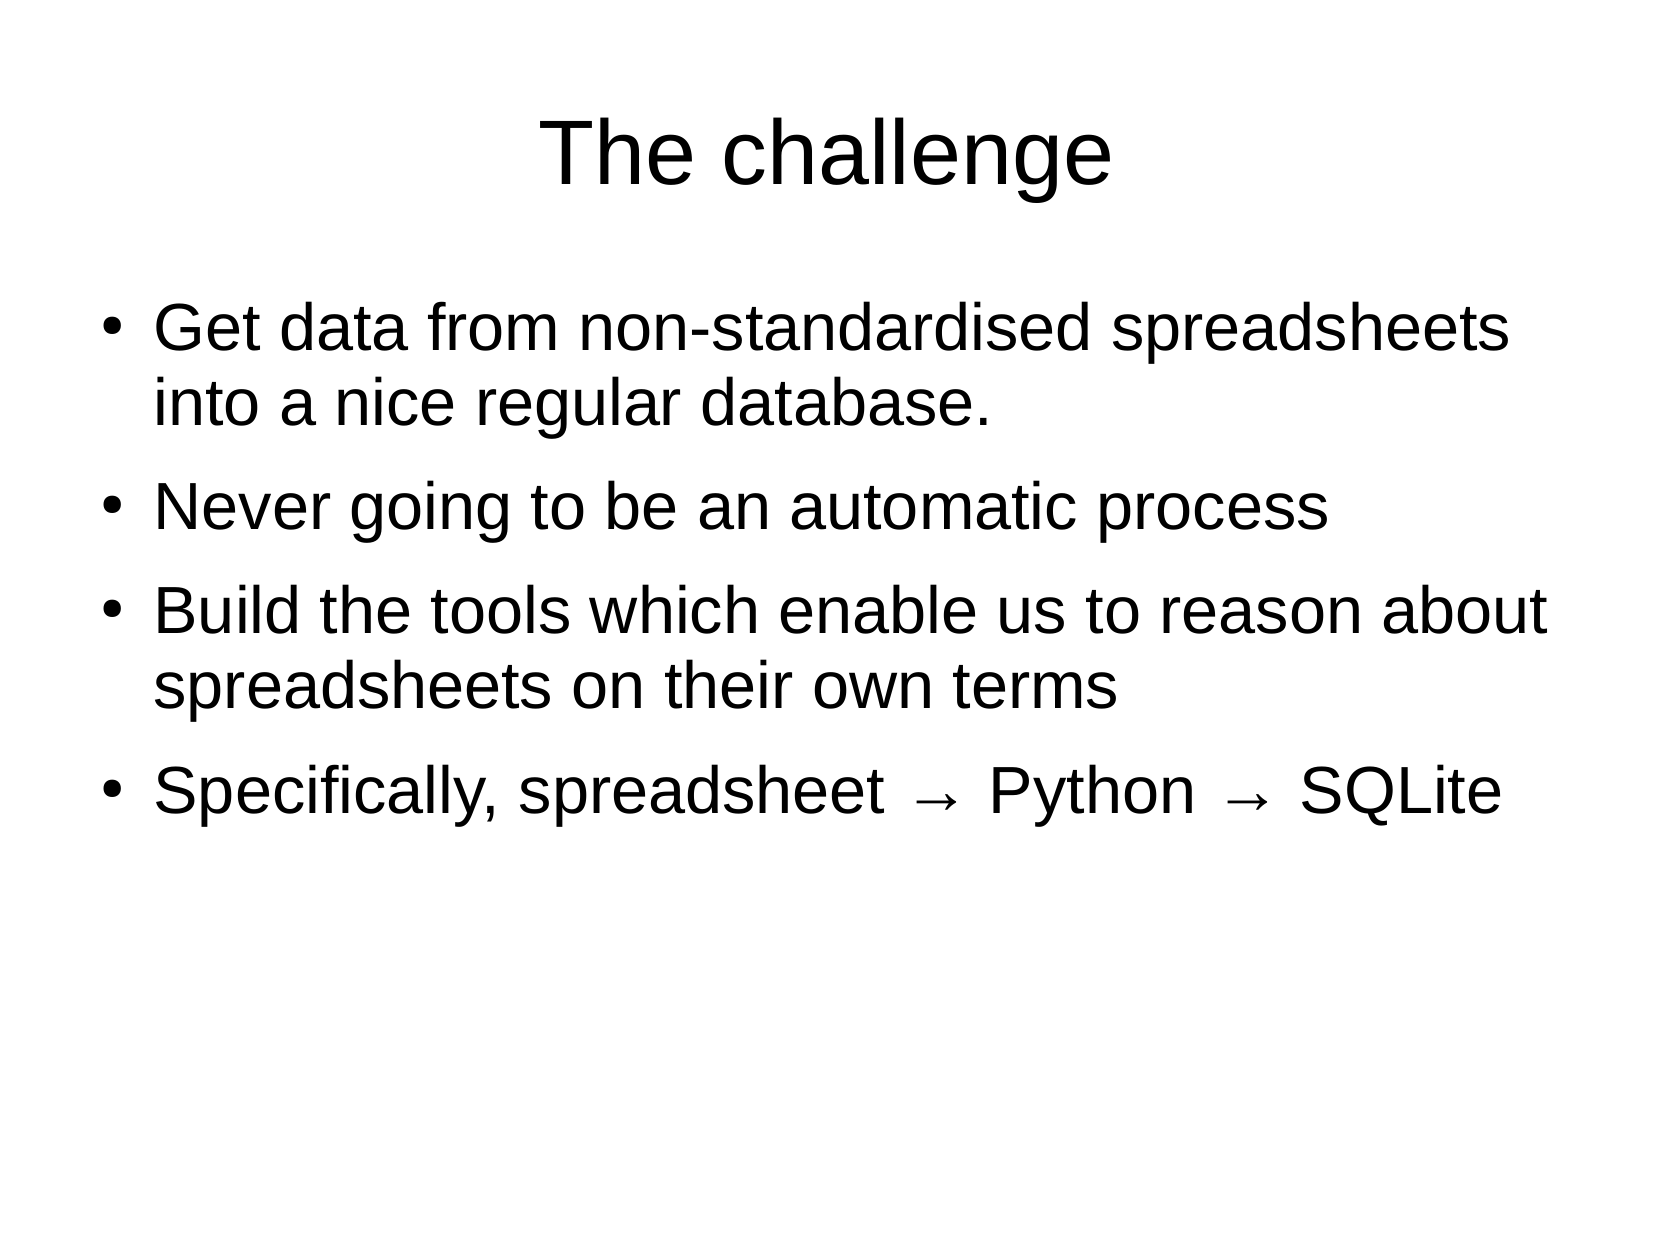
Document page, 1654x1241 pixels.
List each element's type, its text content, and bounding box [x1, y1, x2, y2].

title The challenge [82, 49, 1571, 257]
list Get data from non-standardised spreadsheets into a nice regular database. Never going to be an automatic process Build the tools which enable us to reason about spreadsheets on their own terms Specifically, spreadsheet → Python → SQLite [82, 290, 1571, 1010]
